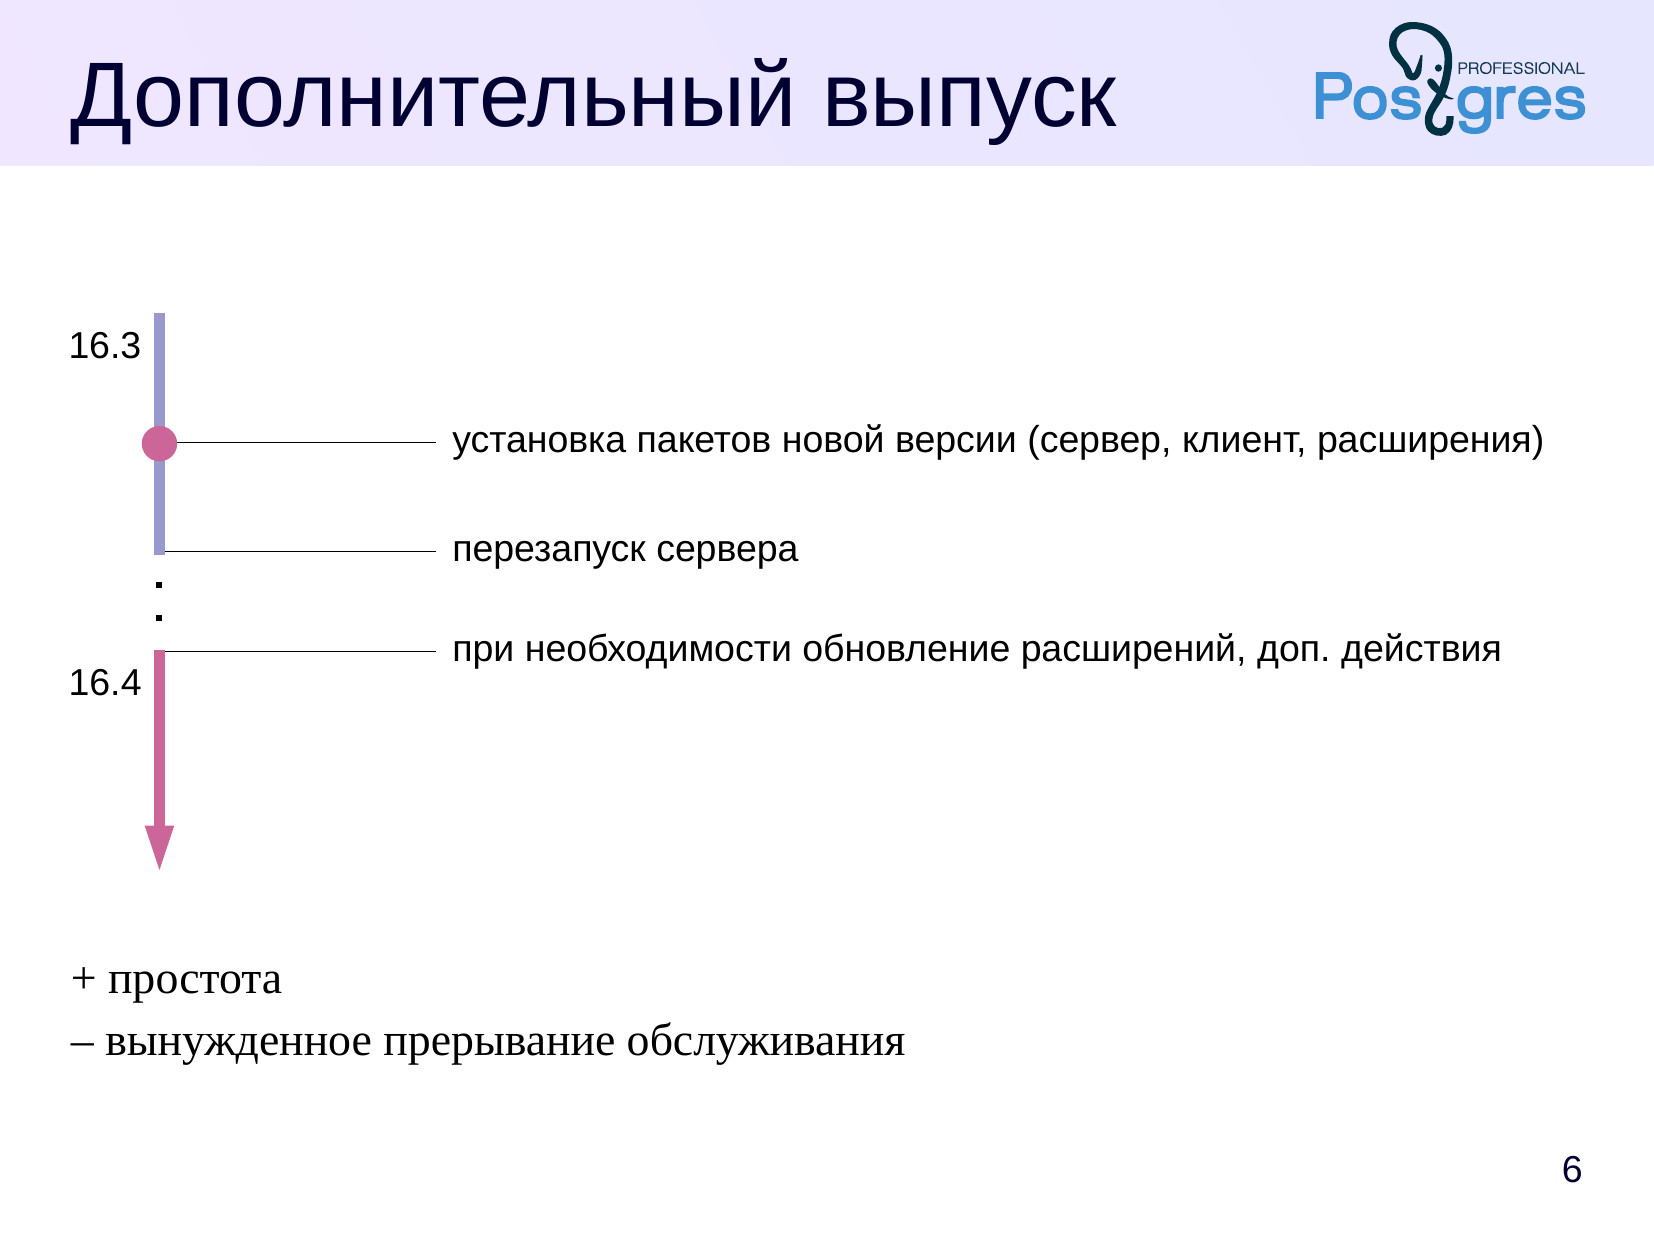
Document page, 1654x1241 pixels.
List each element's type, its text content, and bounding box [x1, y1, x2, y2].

list + простота – вынужденное прерывание обслуживания [70, 283, 1583, 1141]
text_box 16.3 [53, 316, 157, 374]
text_box при необходимости обновление расширений, доп. действия [437, 620, 1518, 677]
text_box перезапуск сервера [437, 519, 814, 577]
text_box установка пакетов новой версии (сервер, клиент, расширения) [437, 411, 1560, 469]
title Дополнительный выпуск [70, 43, 1241, 147]
text_box 16.4 [53, 653, 157, 711]
text_box [141, 425, 178, 462]
